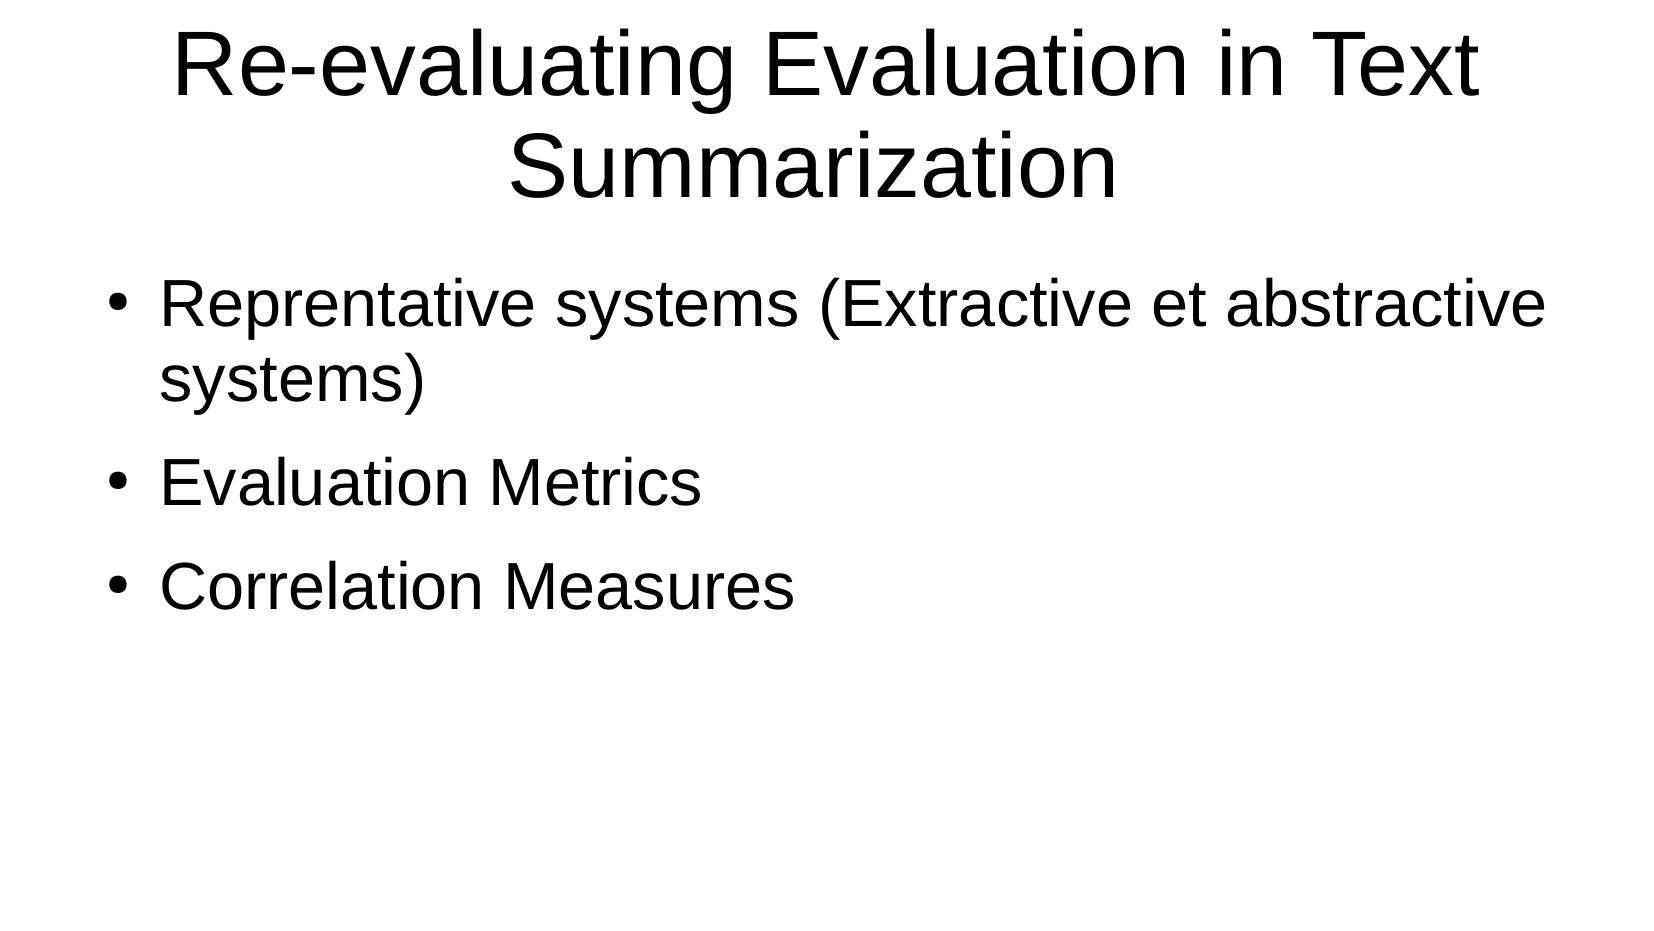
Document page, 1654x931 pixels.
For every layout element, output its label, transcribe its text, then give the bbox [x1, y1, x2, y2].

list Reprentative systems (Extractive et abstractive systems) Evaluation Metrics Correlation Measures [88, 265, 1577, 806]
title Re-evaluating Evaluation in Text Summarization [82, 12, 1571, 218]
